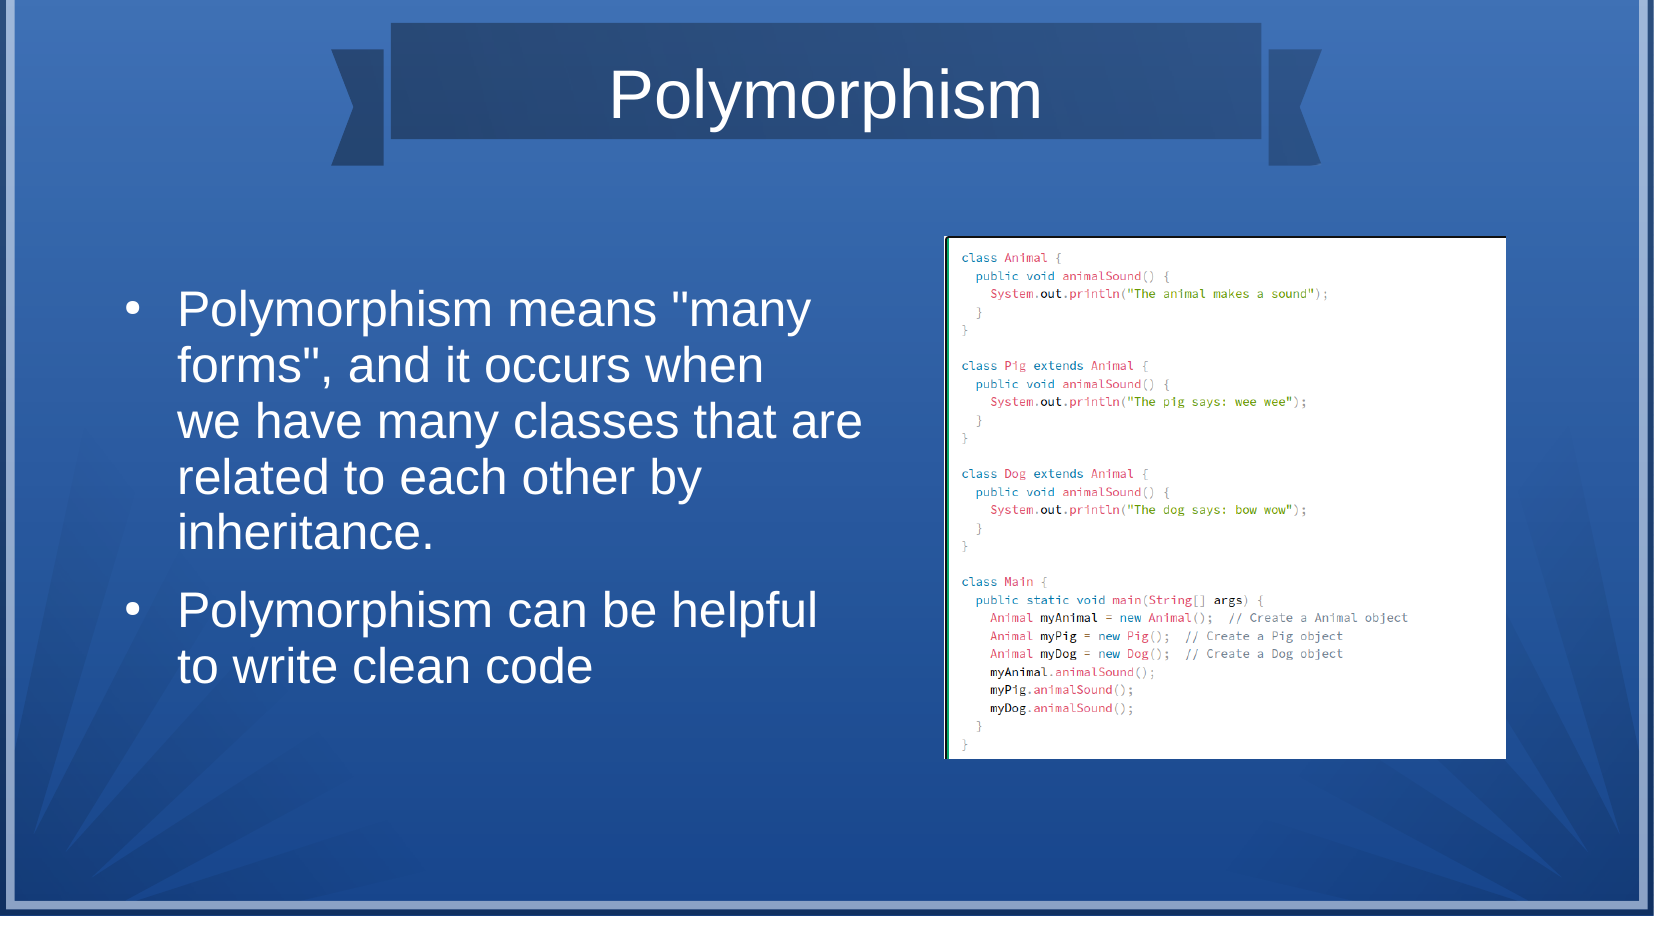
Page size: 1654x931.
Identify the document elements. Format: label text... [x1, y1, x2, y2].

picture [944, 236, 1506, 759]
title Polymorphism [389, 35, 1264, 154]
list Polymorphism means "many forms", and it occurs when we have many classes that are related to each other by inheritance. Polymorphism can be helpful to write clean code [106, 203, 1595, 827]
